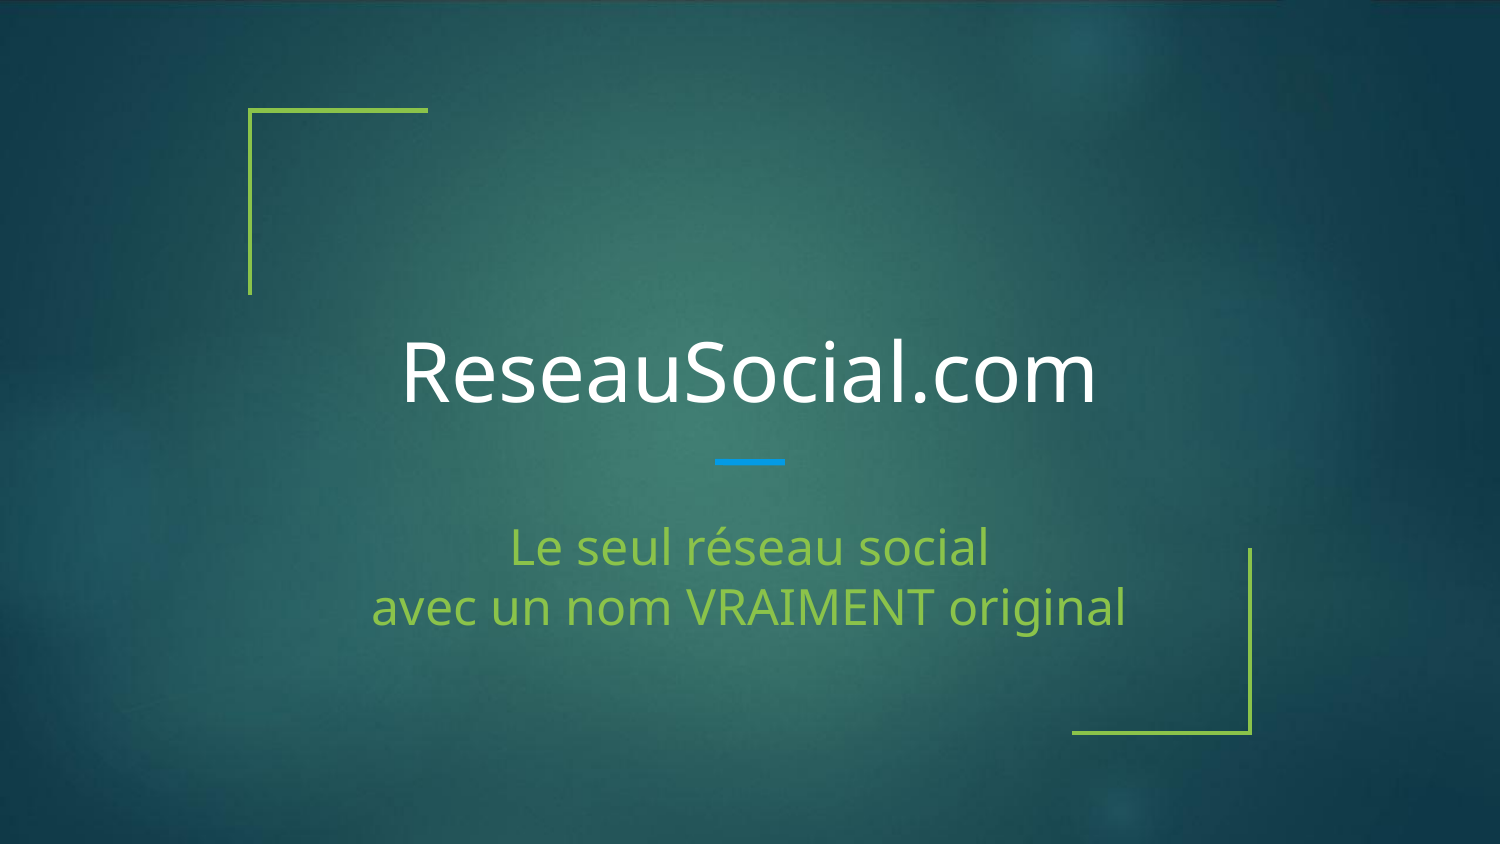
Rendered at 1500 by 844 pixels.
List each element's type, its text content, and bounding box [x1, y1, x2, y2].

picture [0, 0, 1500, 844]
title ReseauSocial.com [275, 195, 1225, 435]
subtitle Le seul réseau social avec un nom VRAIMENT original [275, 500, 1225, 650]
